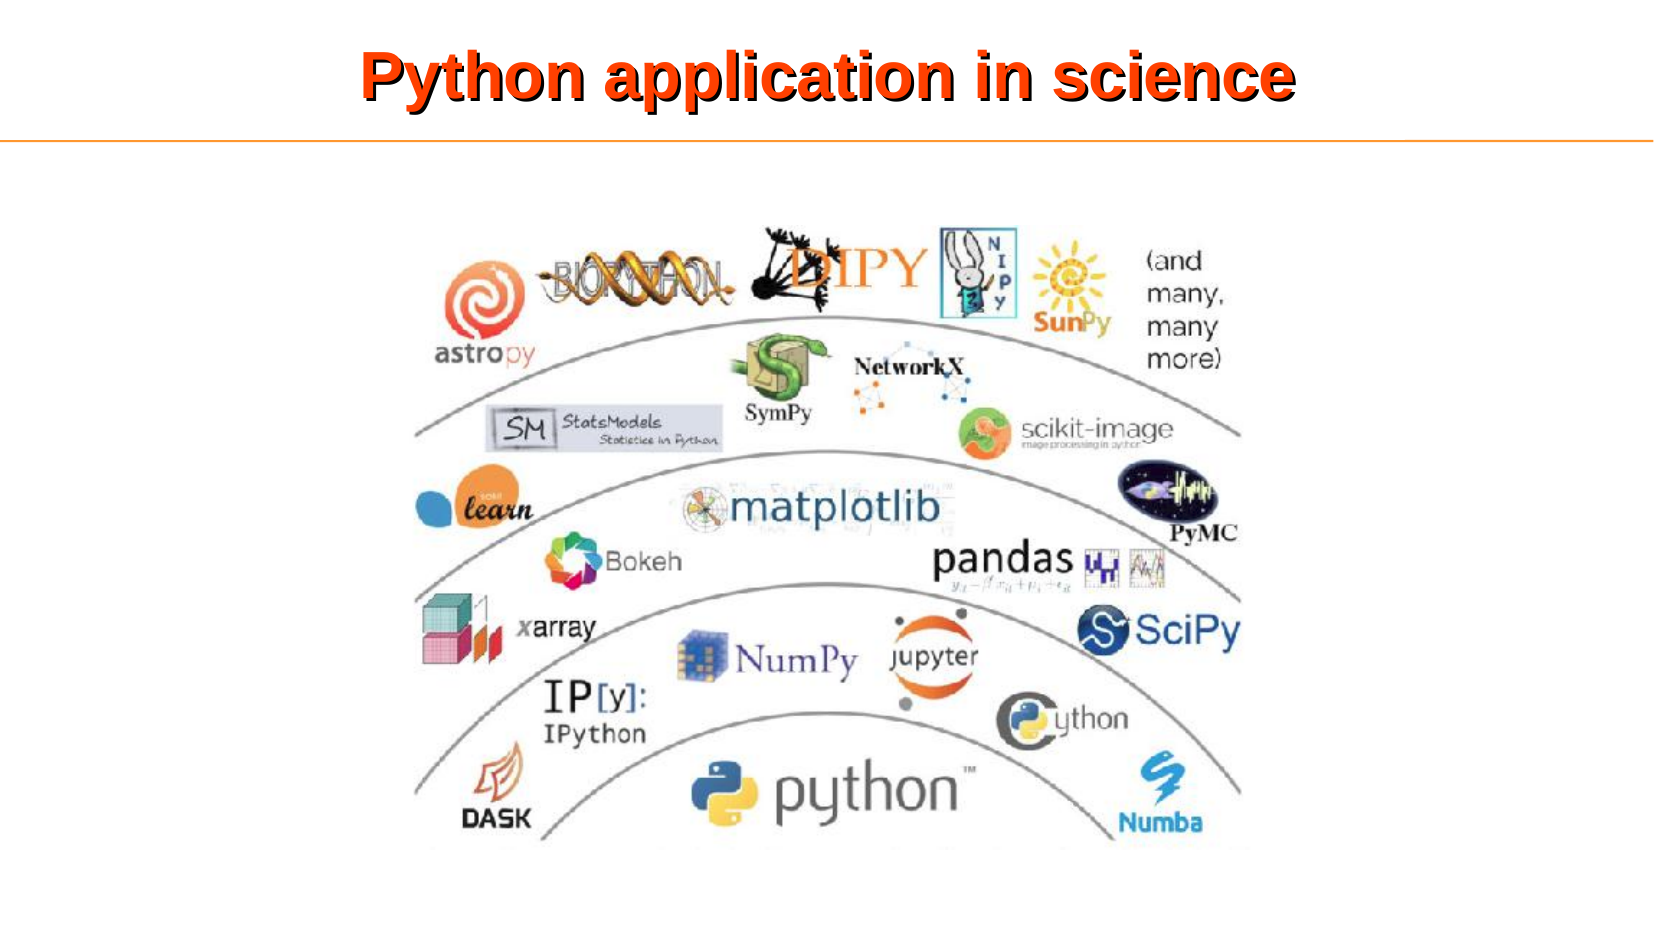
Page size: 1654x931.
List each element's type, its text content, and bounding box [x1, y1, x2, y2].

picture [391, 225, 1262, 850]
text_box Python application in science [344, 30, 1312, 121]
